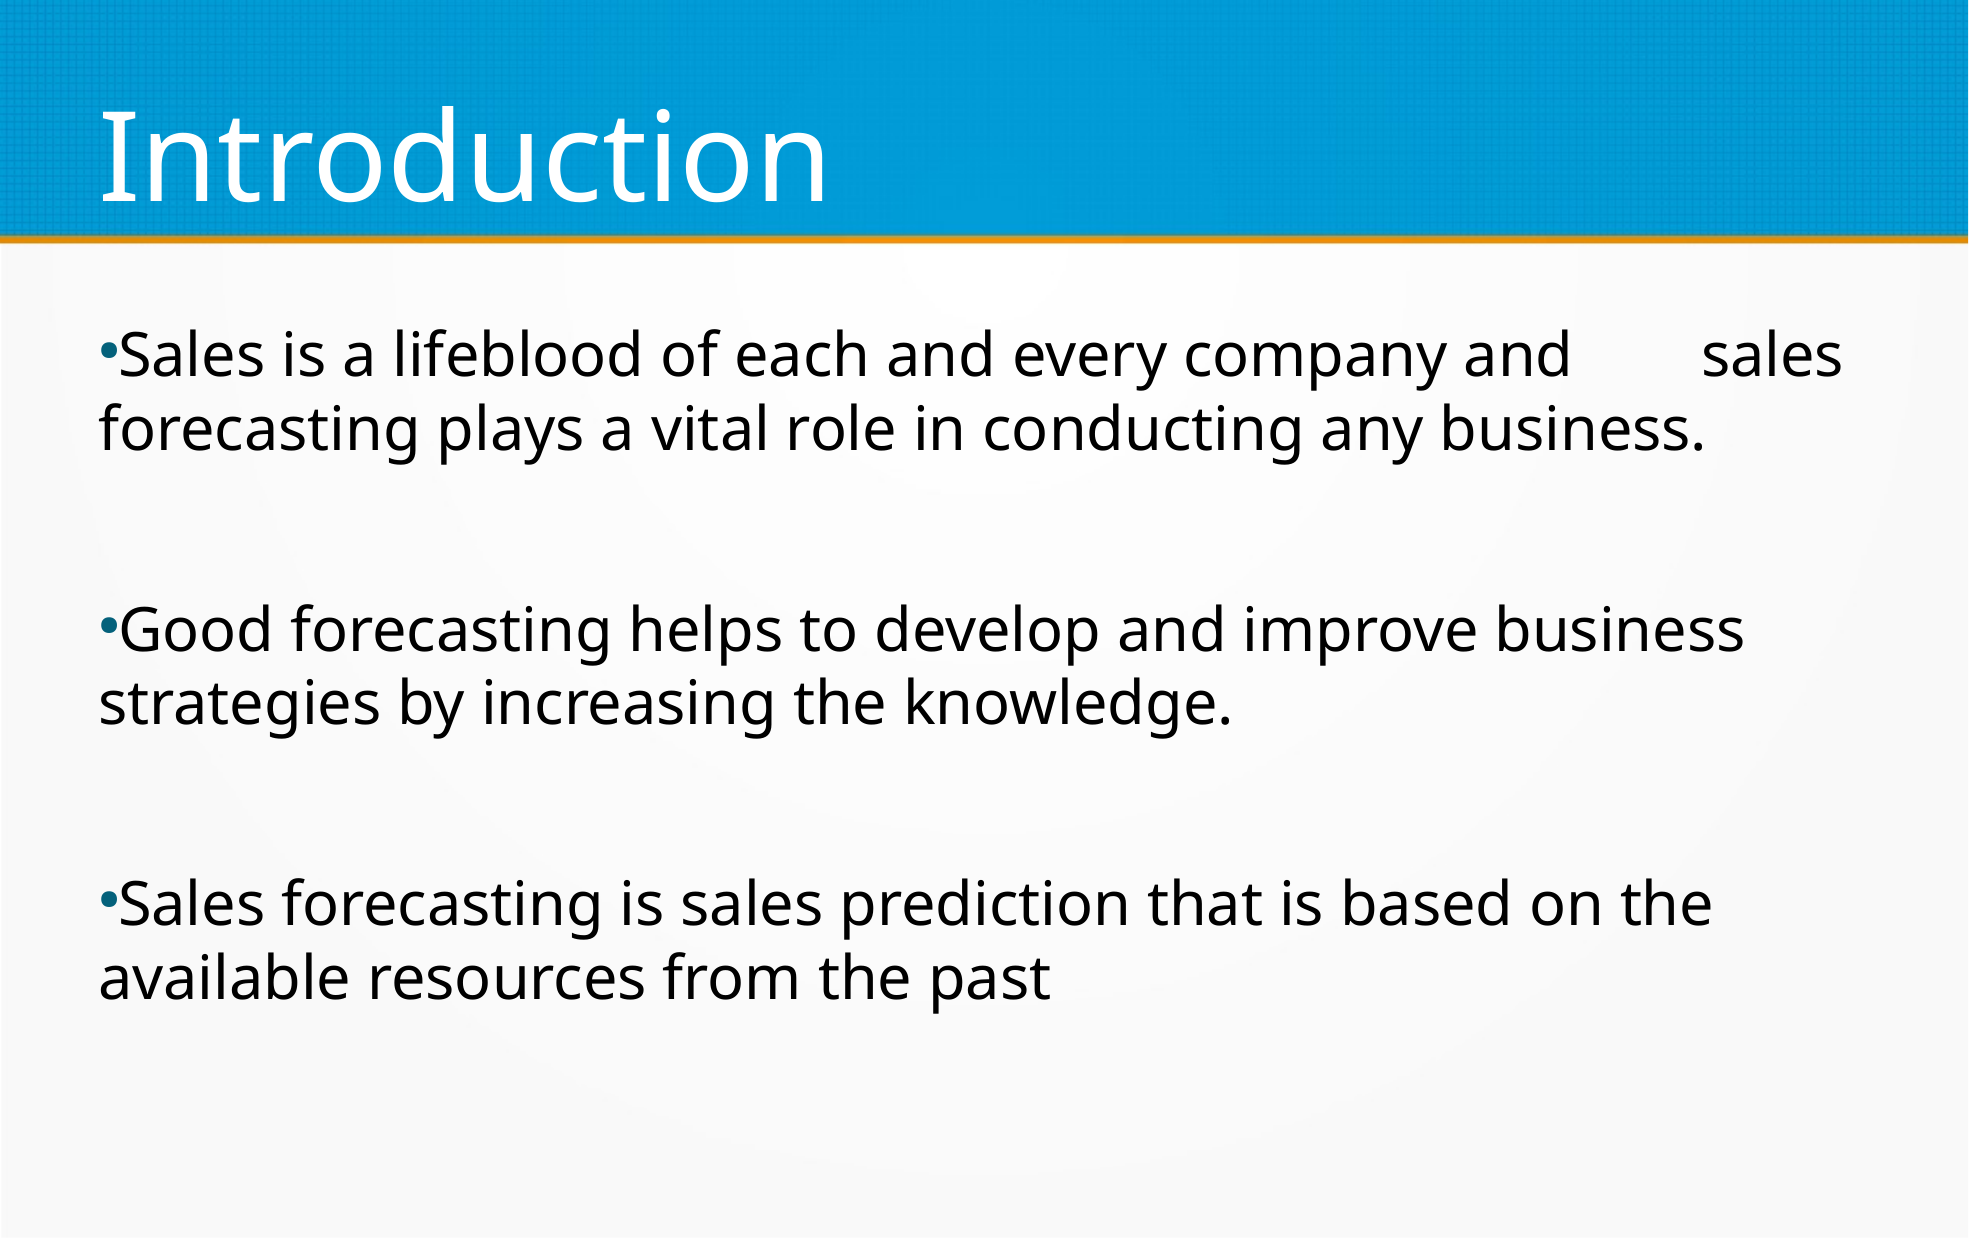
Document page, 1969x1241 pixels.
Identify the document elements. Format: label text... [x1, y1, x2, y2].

title Introduction [98, 19, 1870, 227]
picture [0, 233, 1969, 1241]
list Sales is a lifeblood of each and every company and sales forecasting plays a vital role in conducting any business. Good forecasting helps to develop and improve business strategies by increasing the knowledge. Sales forecasting is sales prediction that is based on the available resources from the past [98, 315, 1861, 1081]
